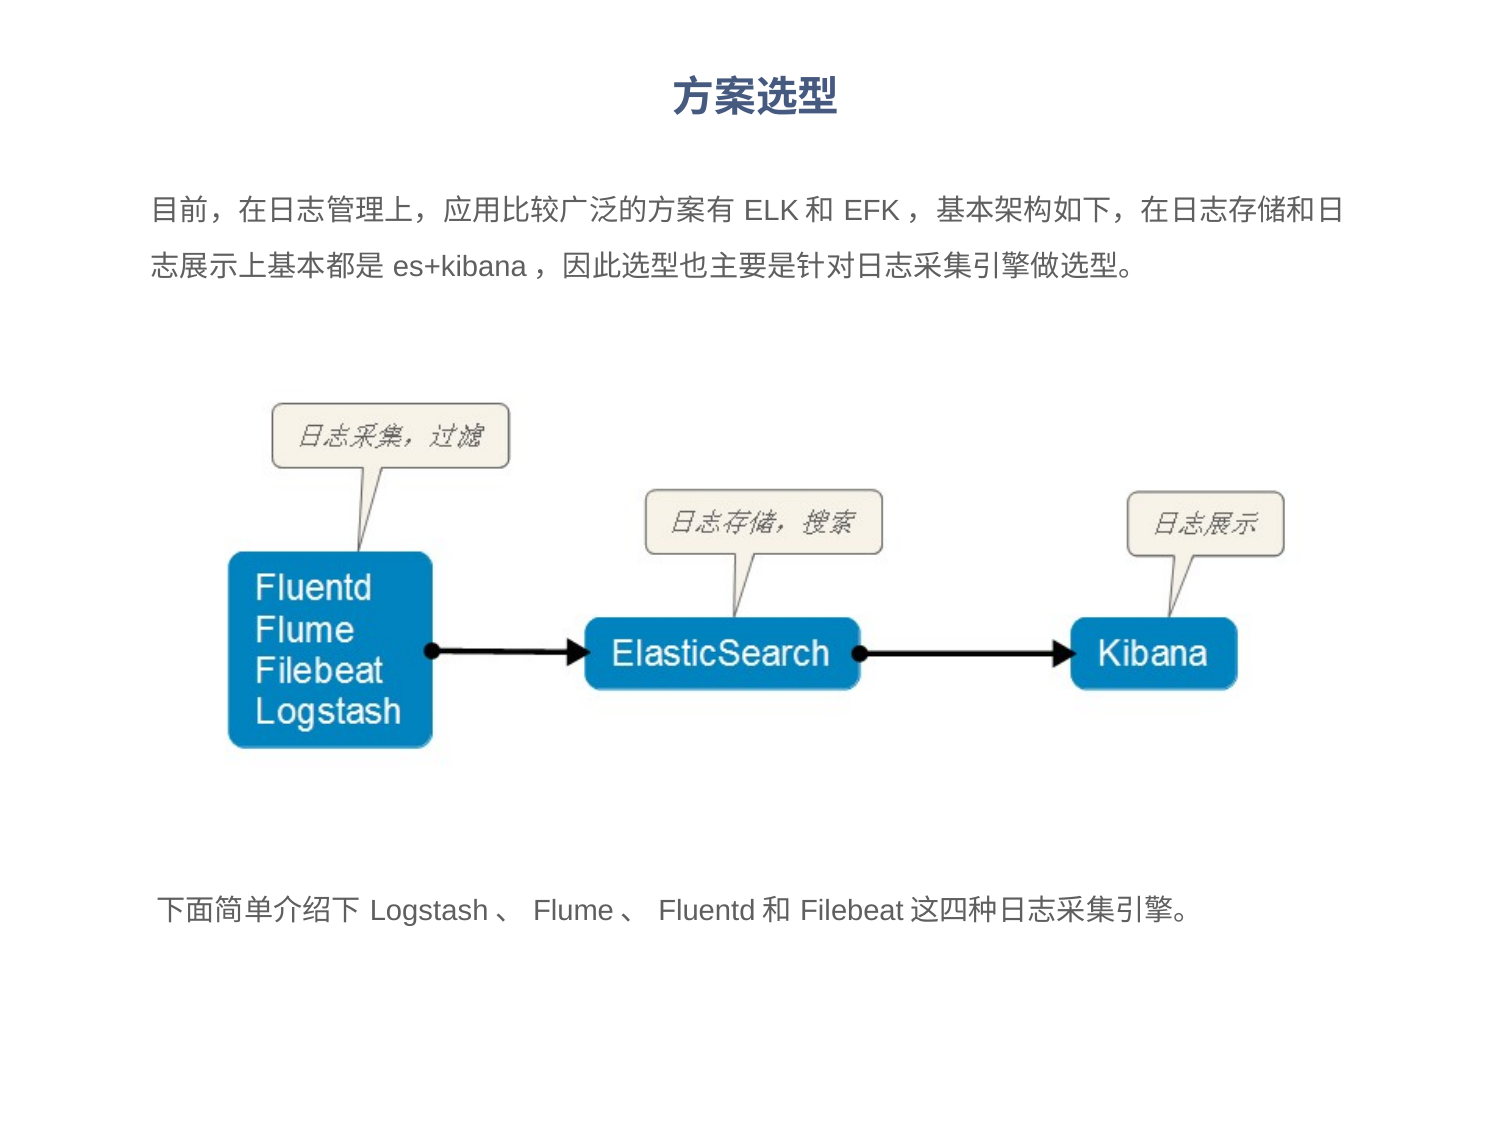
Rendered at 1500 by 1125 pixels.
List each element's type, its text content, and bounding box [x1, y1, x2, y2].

picture [200, 389, 1310, 796]
text_box 目前，在日志管理上，应用比较广泛的方案有ELK和EFK，基本架构如下，在日志存储和日志展示上基本都是es+kibana，因此选型也主要是针对日志采集引擎做选型。 [135, 166, 1365, 318]
text_box 下面简单介绍下Logstash、Flume、Fluentd和Filebeat这四种日志采集引擎。 [141, 878, 1394, 981]
text_box 方案选型 [448, 55, 1063, 119]
